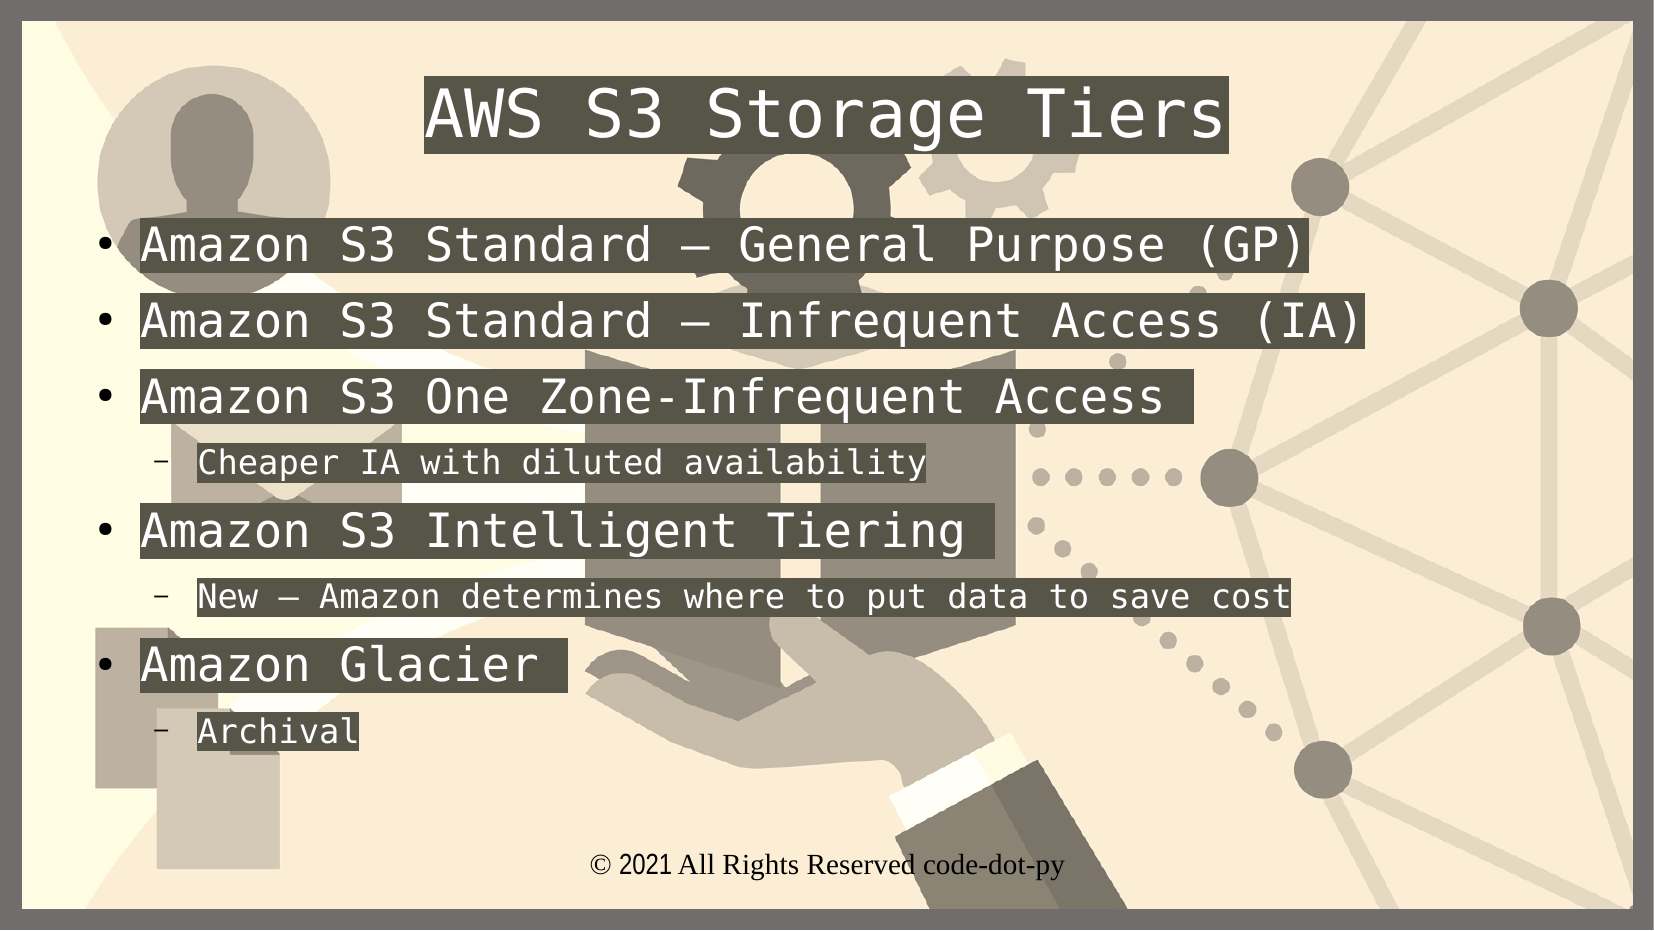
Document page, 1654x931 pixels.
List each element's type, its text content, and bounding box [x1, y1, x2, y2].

title AWS S3 Storage Tiers [82, 37, 1571, 193]
picture [0, 0, 1654, 930]
list Amazon S3 Standard – General Purpose (GP) Amazon S3 Standard – Infrequent Access (IA) Amazon S3 One Zone-Infrequent Access Cheaper IA with diluted availability Amazon S3 Intelligent Tiering New – Amazon determines where to put data to save cost Amazon Glacier Archival [82, 217, 1571, 758]
